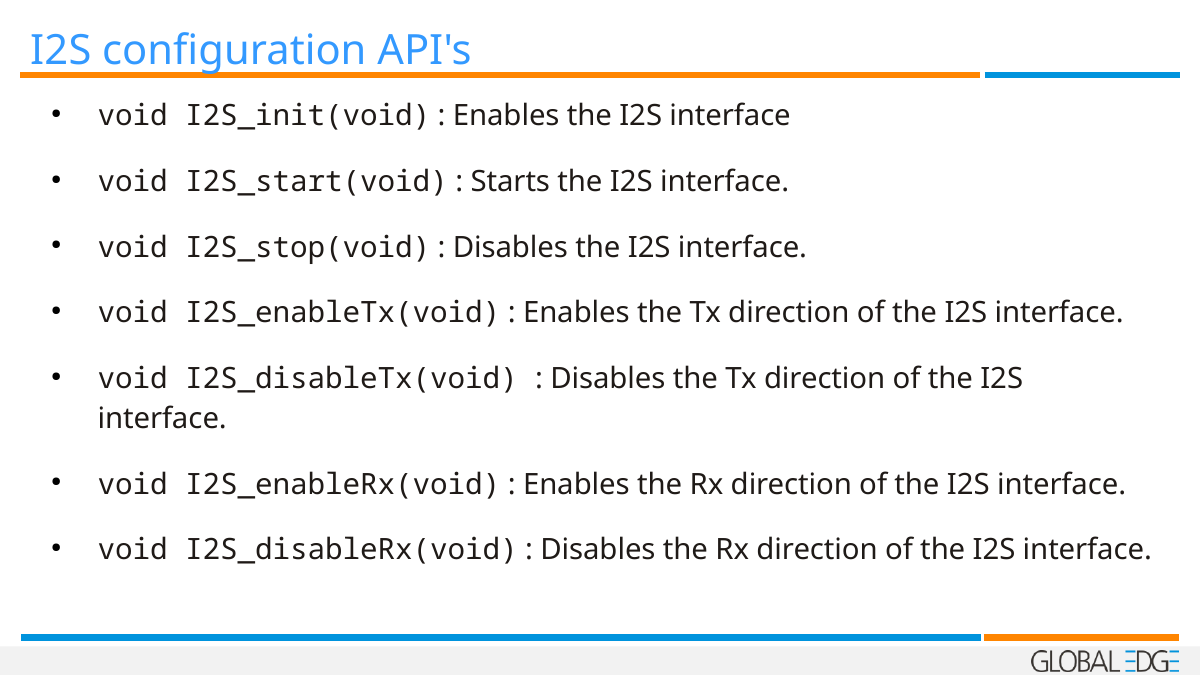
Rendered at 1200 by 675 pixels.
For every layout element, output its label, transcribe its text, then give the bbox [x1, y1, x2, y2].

list void I2S_init(void) : Enables the I2S interface void I2S_start(void) : Starts the I2S interface. void I2S_stop(void) : Disables the I2S interface. void I2S_enableTx(void) : Enables the Tx direction of the I2S interface. void I2S_disableTx(void) : Disables the Tx direction of the I2S interface. void I2S_enableRx(void) : Enables the Rx direction of the I2S interface. void I2S_disableRx(void) : Disables the Rx direction of the I2S interface. [35, 94, 1158, 626]
title I2S configuration API's [30, 21, 1106, 75]
picture [1031, 650, 1179, 672]
